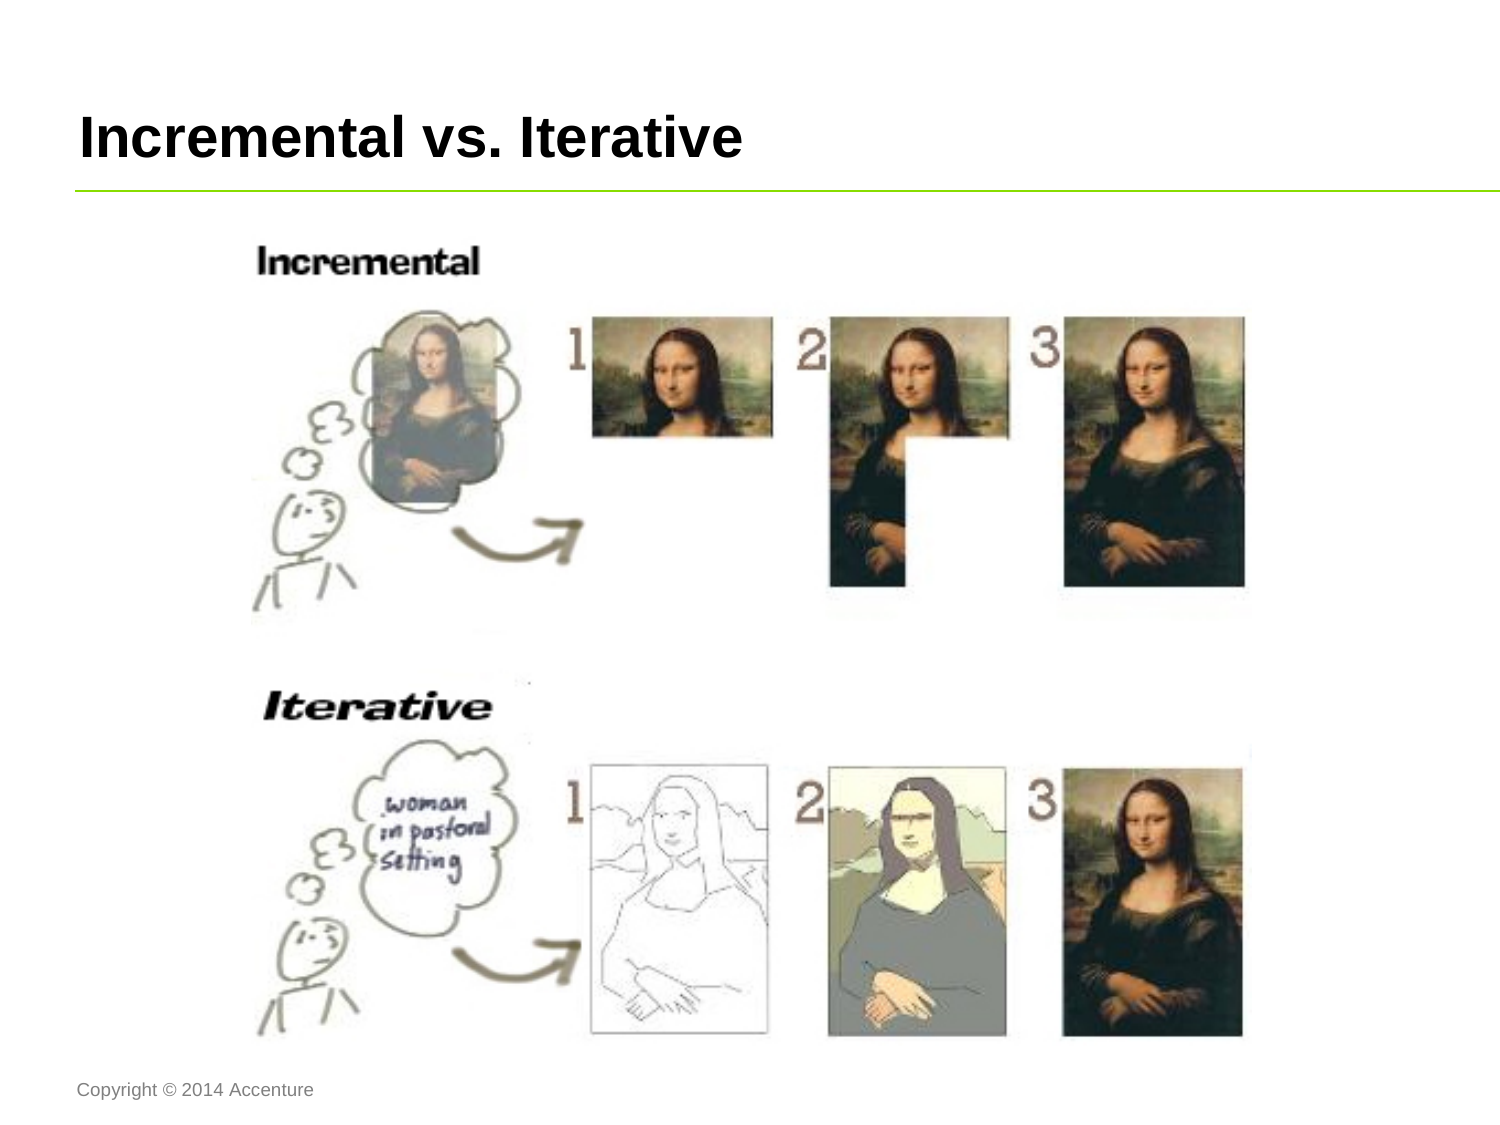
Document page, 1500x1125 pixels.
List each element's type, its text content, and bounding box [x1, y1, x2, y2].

picture [251, 231, 1252, 1057]
title Incremental vs. Iterative [79, 70, 1430, 203]
